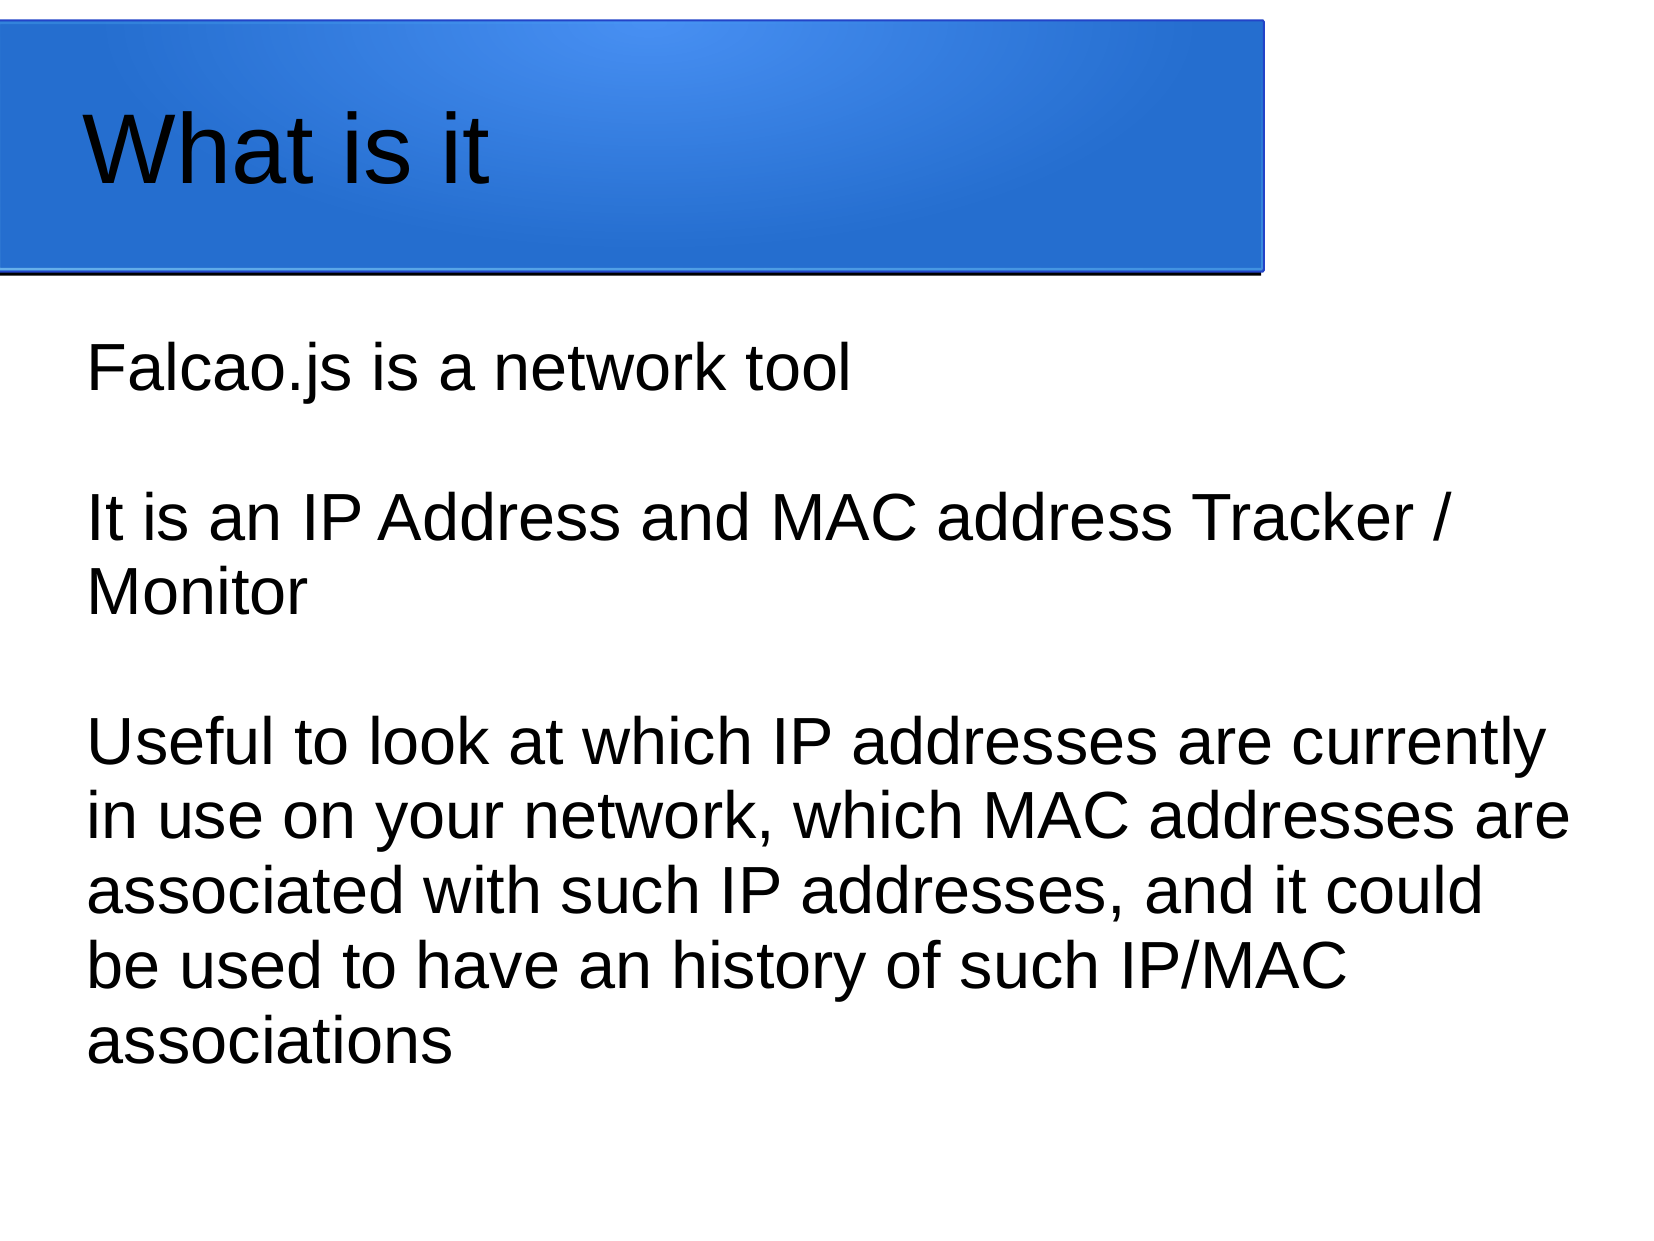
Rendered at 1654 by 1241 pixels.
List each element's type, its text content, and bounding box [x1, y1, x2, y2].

title What is it [82, 47, 1235, 252]
subtitle Falcao.js is a network tool It is an IP Address and MAC address Tracker / Monitor Useful to look at which IP addresses are currently in use on your network, which MAC addresses are associated with such IP addresses, and it could be used to have an history of such IP/MAC associations [86, 330, 1576, 1078]
